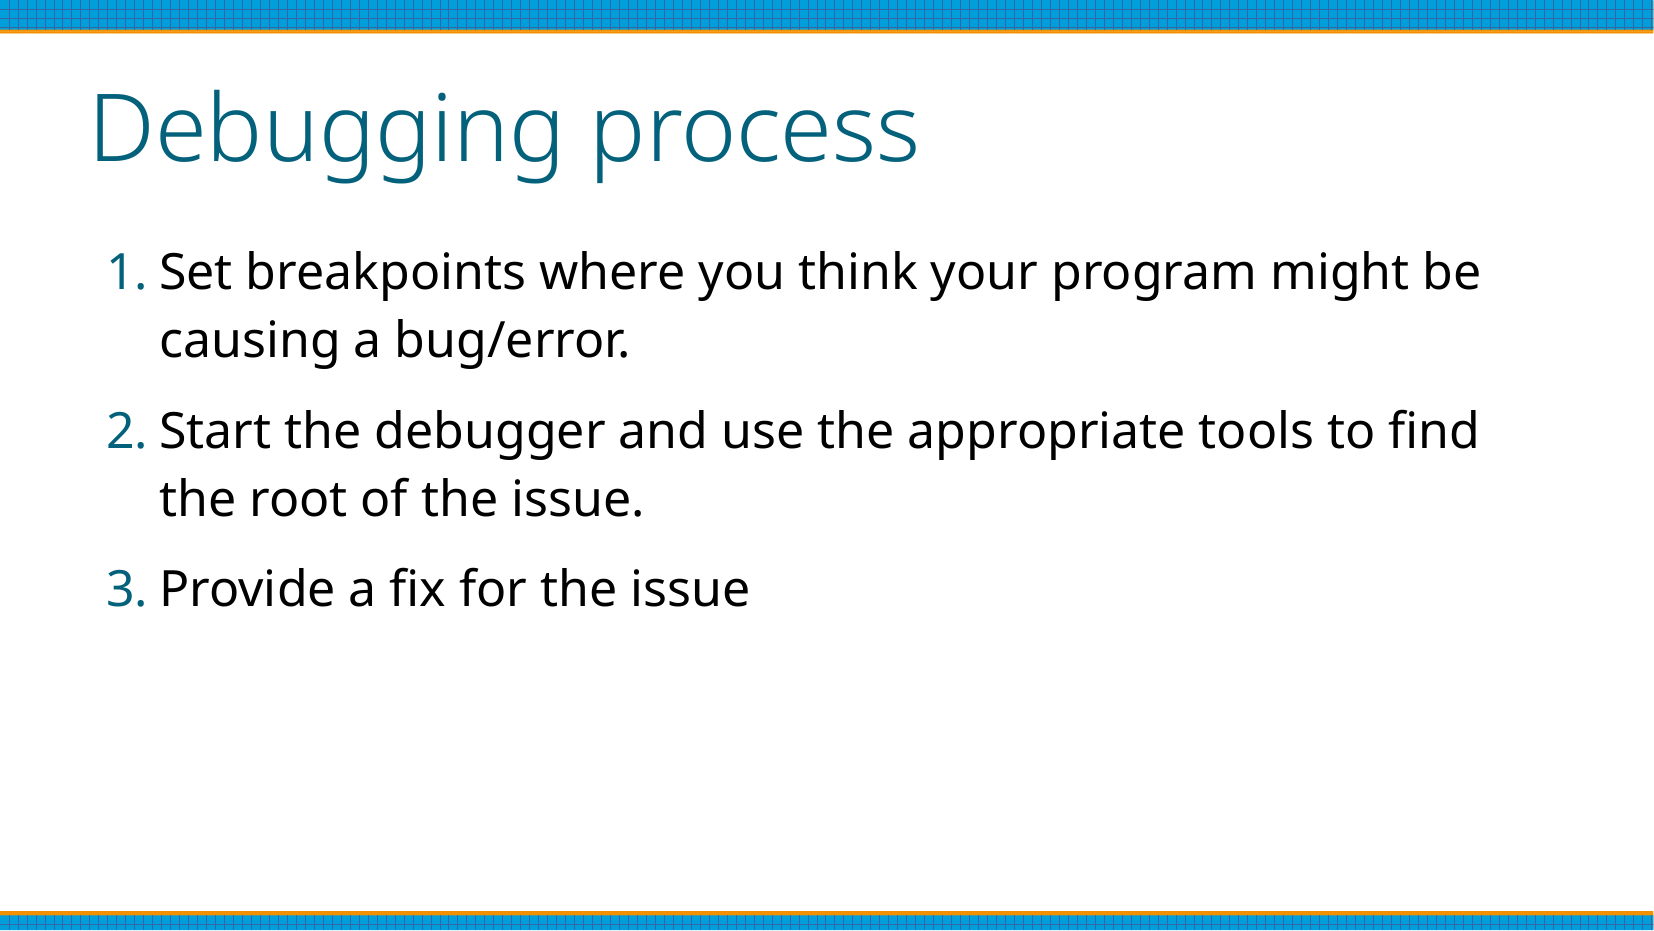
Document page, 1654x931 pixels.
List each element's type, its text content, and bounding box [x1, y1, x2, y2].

title Debugging process [88, 44, 1565, 207]
list Set breakpoints where you think your program might be causing a bug/error. Start the debugger and use the appropriate tools to find the root of the issue. Provide a fix for the issue [88, 236, 1565, 901]
